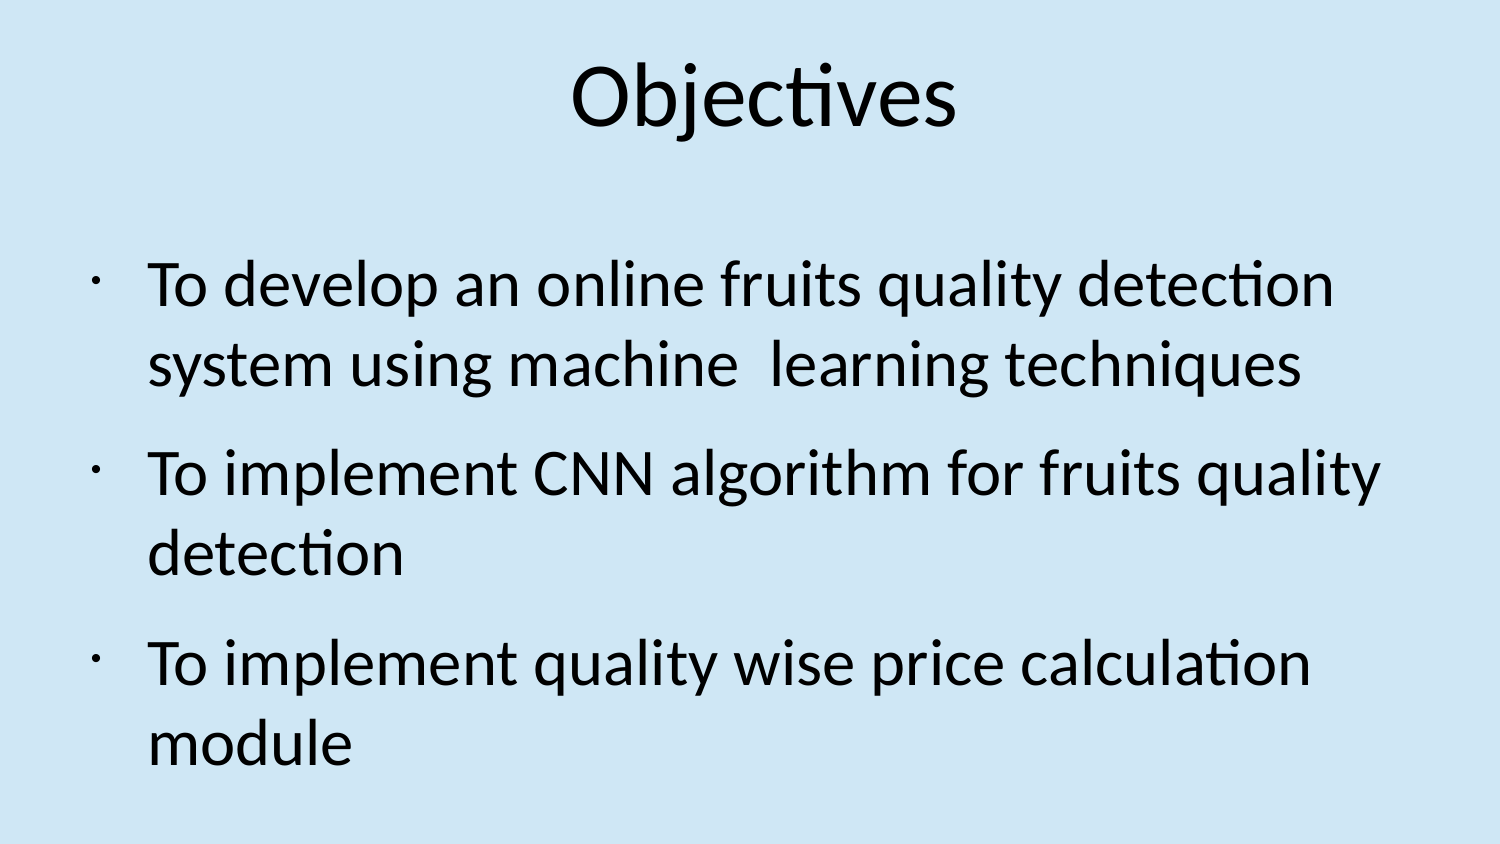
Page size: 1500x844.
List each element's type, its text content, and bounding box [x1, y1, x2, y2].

title Objectives [87, 27, 1442, 153]
list To develop an online fruits quality detection system using machine learning techniques To implement CNN algorithm for fruits quality detection To implement quality wise price calculation module [76, 232, 1429, 784]
